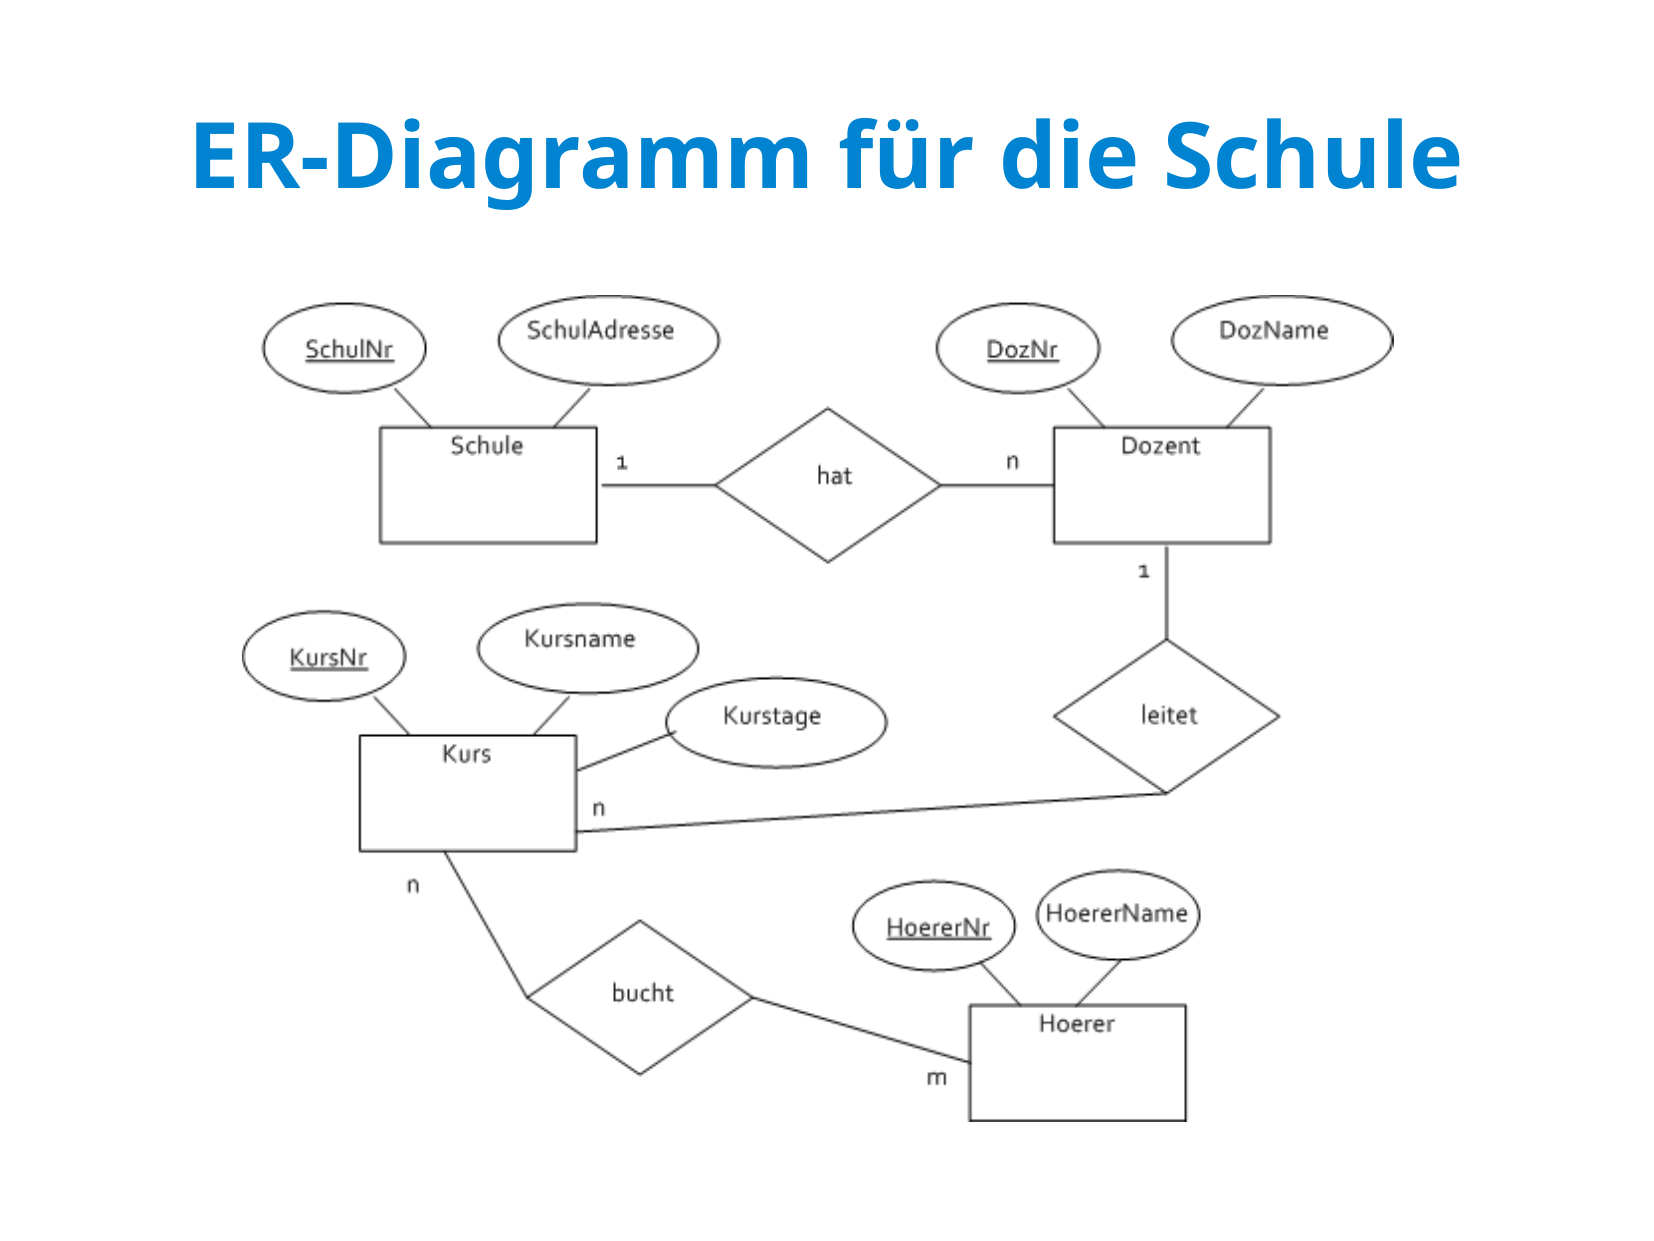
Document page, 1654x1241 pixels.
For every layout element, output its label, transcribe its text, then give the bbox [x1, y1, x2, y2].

picture [242, 295, 1394, 1123]
title ER-Diagramm für die Schule [82, 56, 1571, 250]
